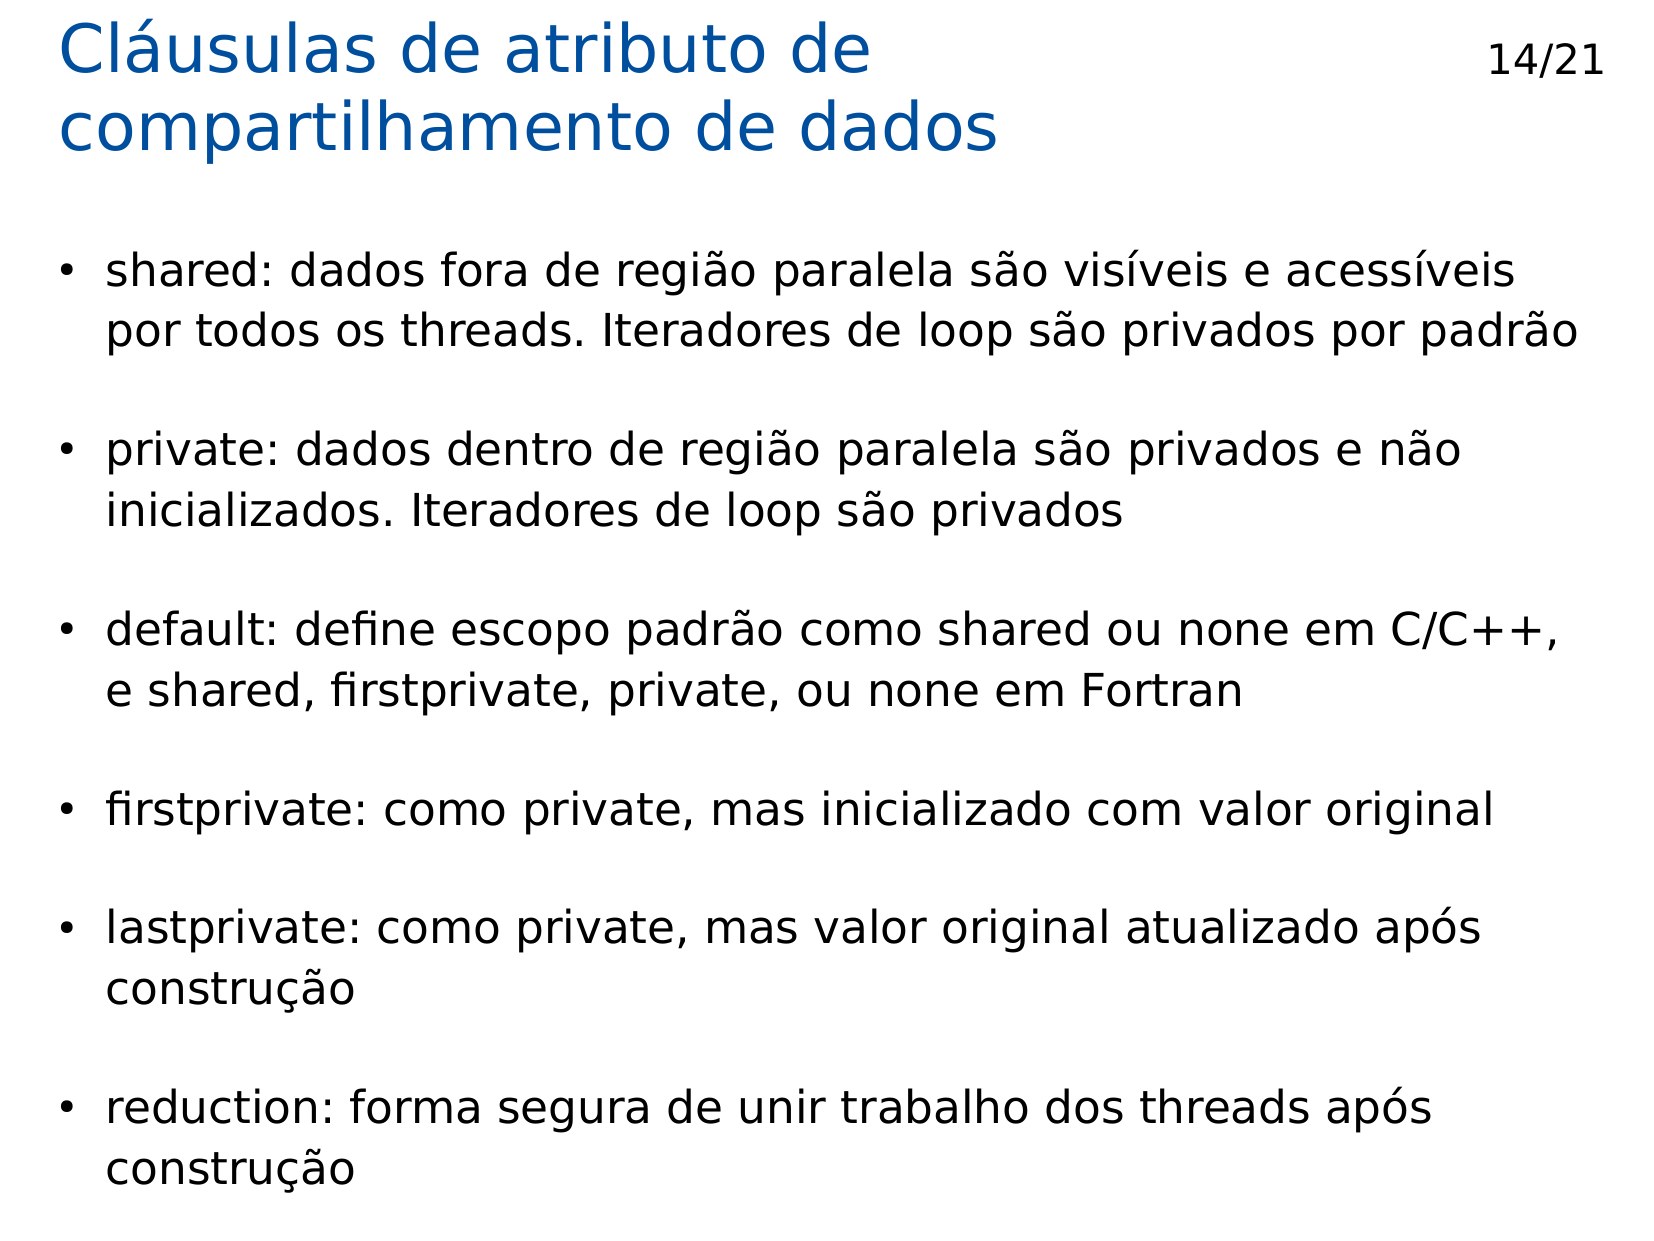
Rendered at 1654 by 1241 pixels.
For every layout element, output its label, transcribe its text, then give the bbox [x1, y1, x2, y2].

list shared: dados fora de região paralela são visíveis e acessíveis por todos os threads. Iteradores de loop são privados por padrão private: dados dentro de região paralela são privados e não inicializados. Iteradores de loop são privados default: define escopo padrão como shared ou none em C/C++, e shared, firstprivate, private, ou none em Fortran firstprivate: como private, mas inicializado com valor original lastprivate: como private, mas valor original atualizado após construção reduction: forma segura de unir trabalho dos threads após construção [59, 236, 1595, 1211]
title Cláusulas de atributo de compartilhamento de dados [59, 10, 1506, 167]
